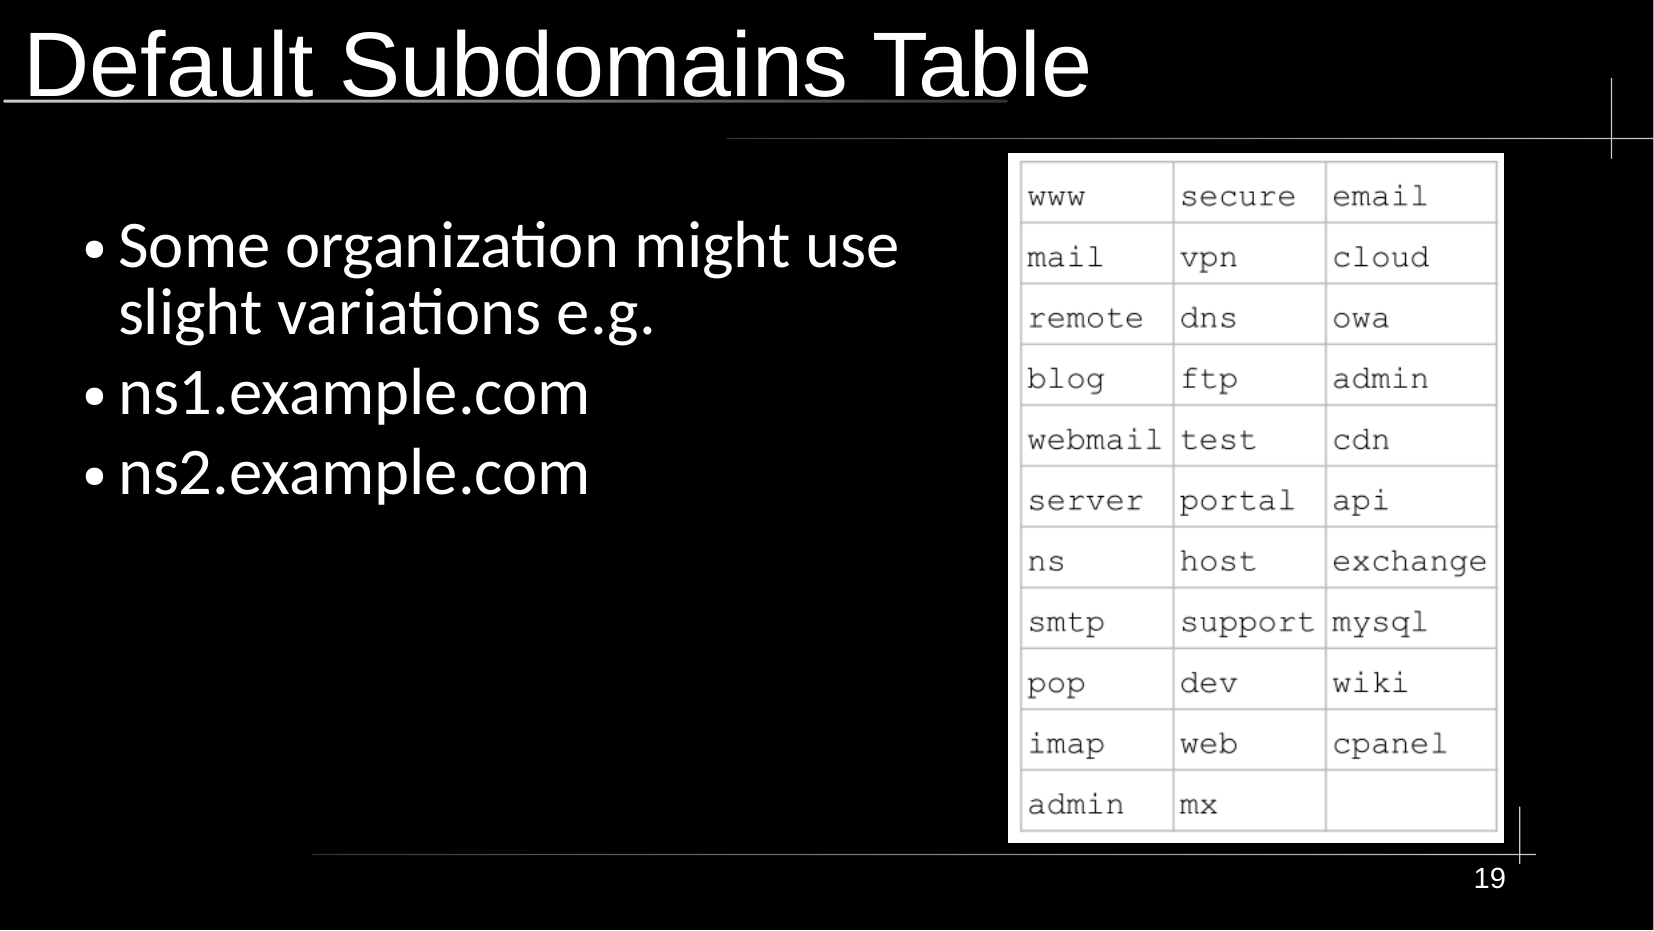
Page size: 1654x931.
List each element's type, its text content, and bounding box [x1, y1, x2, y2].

picture [1008, 153, 1504, 843]
title Default Subdomains Table [23, 11, 1589, 119]
list Some organization might use slight variations e.g. ns1.example.com ns2.example.com [82, 217, 968, 758]
